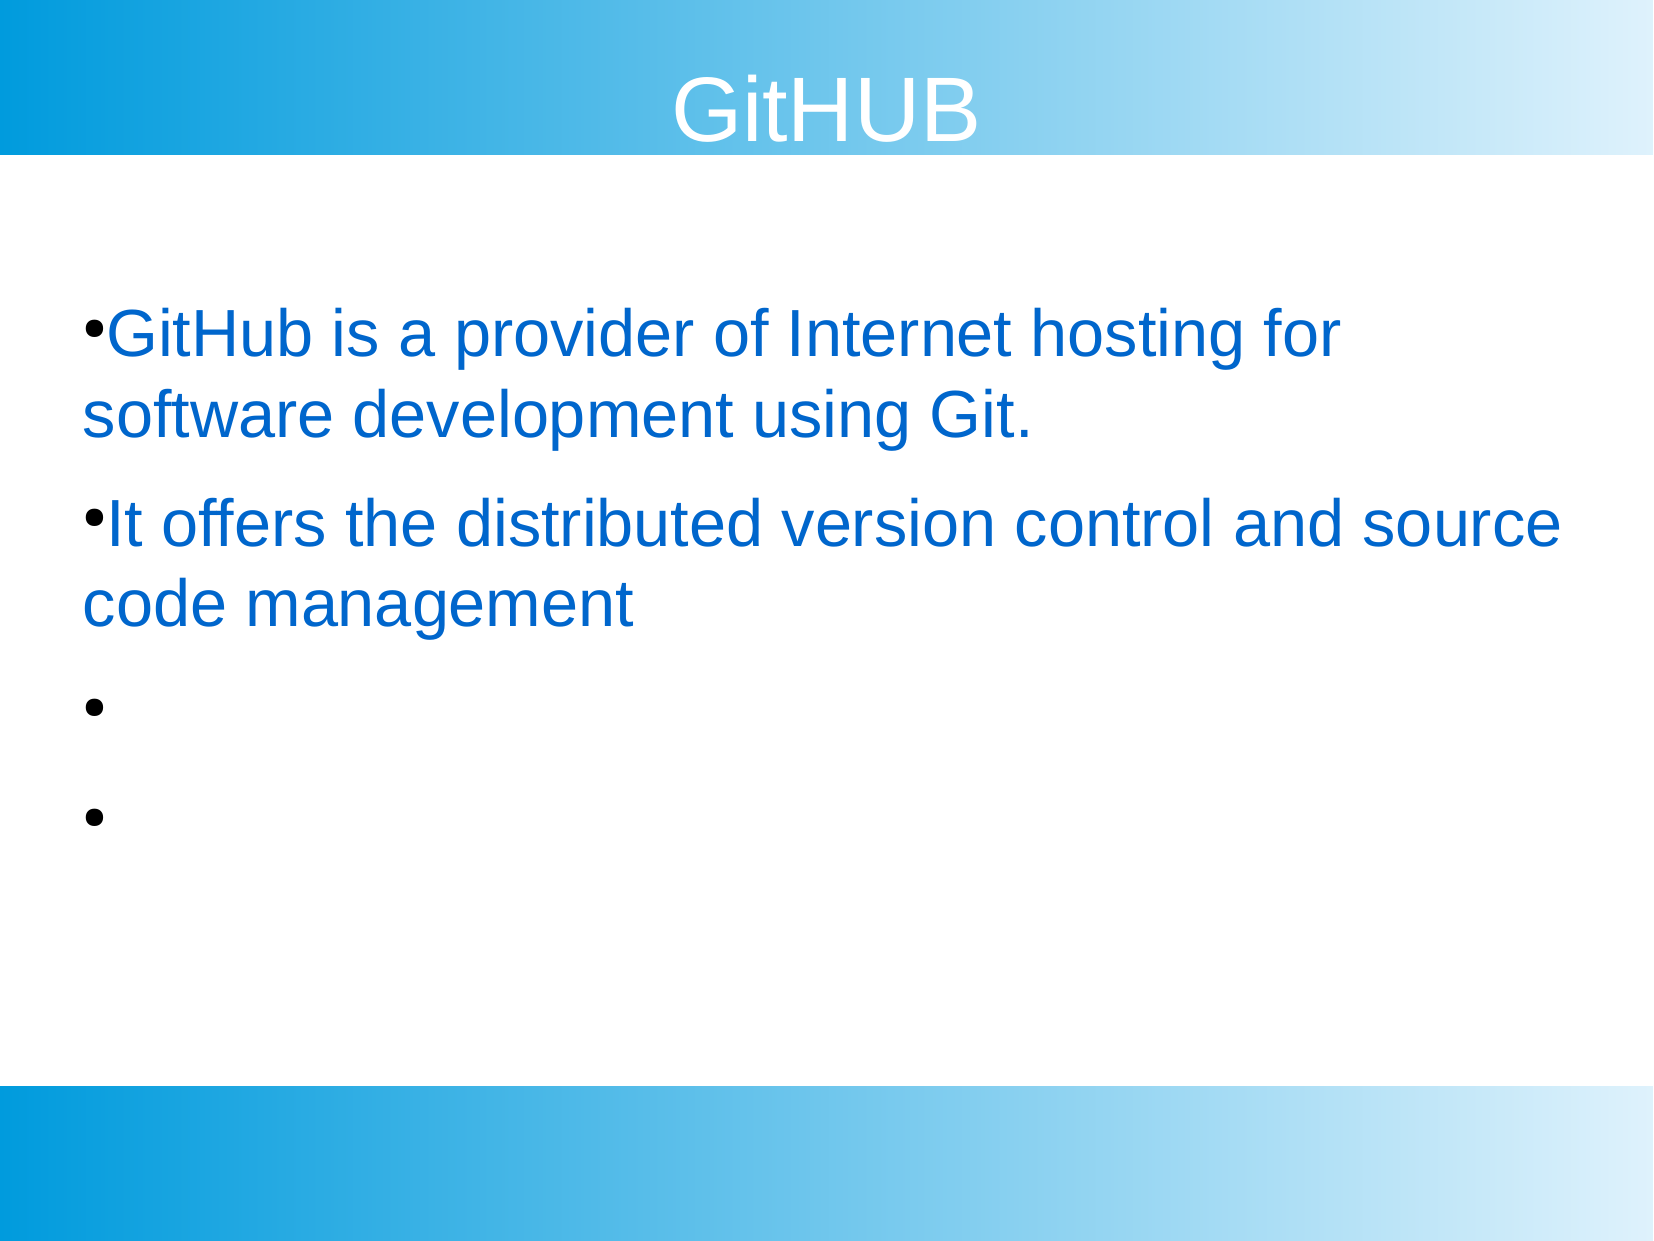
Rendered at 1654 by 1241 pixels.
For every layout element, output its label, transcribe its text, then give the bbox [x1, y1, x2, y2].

title GitHUB [82, 49, 1571, 155]
list GitHub is a provider of Internet hosting for software development using Git. It offers the distributed version control and source code management [82, 290, 1571, 1010]
